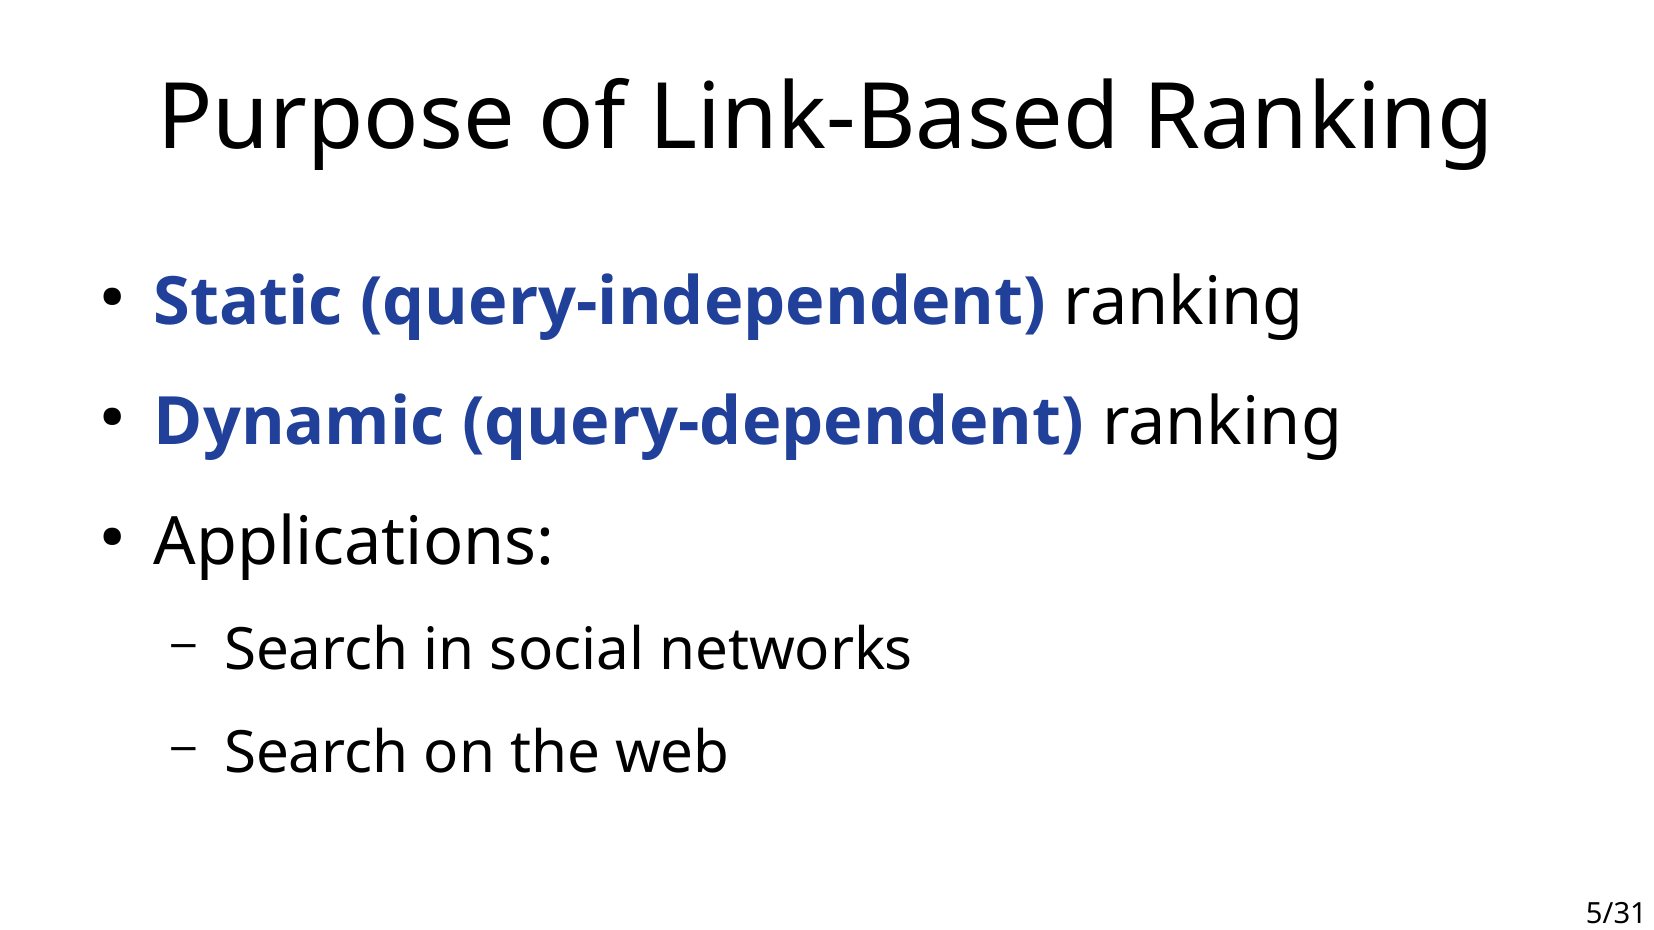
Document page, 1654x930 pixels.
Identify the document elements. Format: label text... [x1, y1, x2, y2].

list Static (query-independent) ranking Dynamic (query-dependent) ranking Applications: Search in social networks Search on the web [82, 252, 1571, 793]
title Purpose of Link-Based Ranking [82, 1, 1571, 225]
